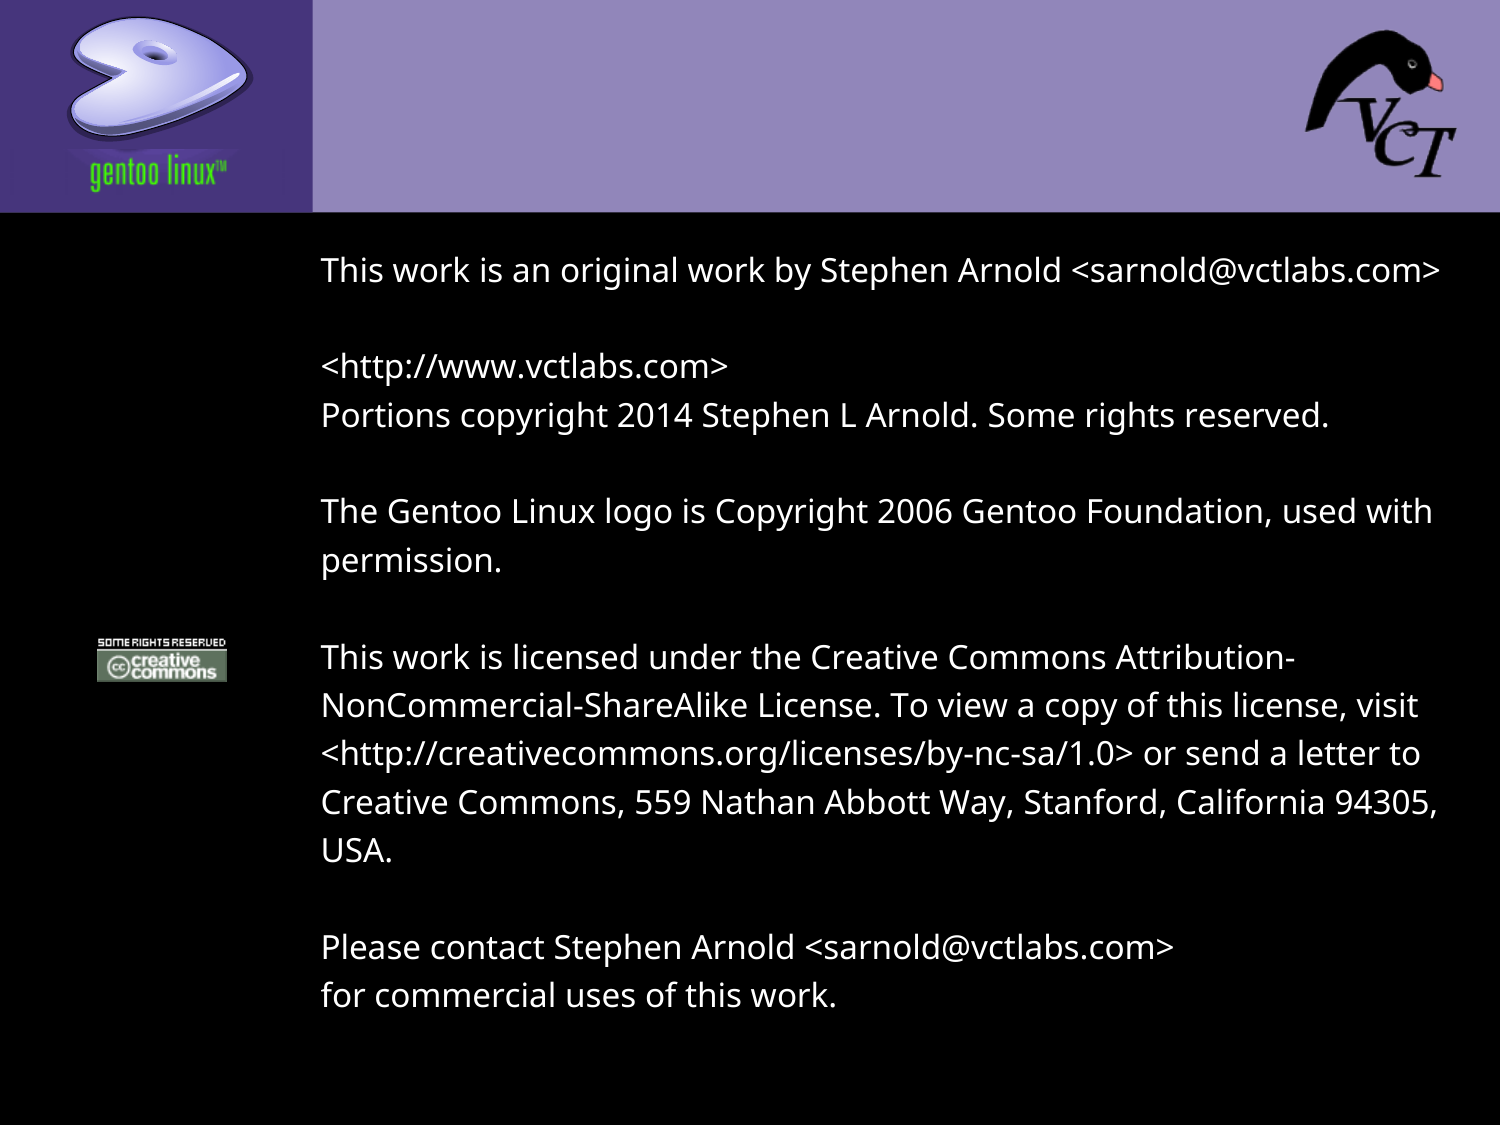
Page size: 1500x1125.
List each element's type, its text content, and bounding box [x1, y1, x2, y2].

picture [0, 149, 300, 195]
text_box This work is an original work by Stephen Arnold <sarnold@vctlabs.com> <http://www.vctlabs.com> Portions copyright 2014 Stephen L Arnold. Some rights reserved. The Gentoo Linux logo is Copyright 2006 Gentoo Foundation, used with permission. This work is licensed under the Creative Commons Attribution-NonCommercial-ShareAlike License. To view a copy of this license, visit <http://creativecommons.org/licenses/by-nc-sa/1.0> or send a letter to Creative Commons, 559 Nathan Abbott Way, Stanford, California 94305, USA. Please contact Stephen Arnold <sarnold@vctlabs.com> for commercial uses of this work. [305, 235, 1469, 1099]
picture [1292, 21, 1471, 189]
picture [97, 636, 227, 683]
